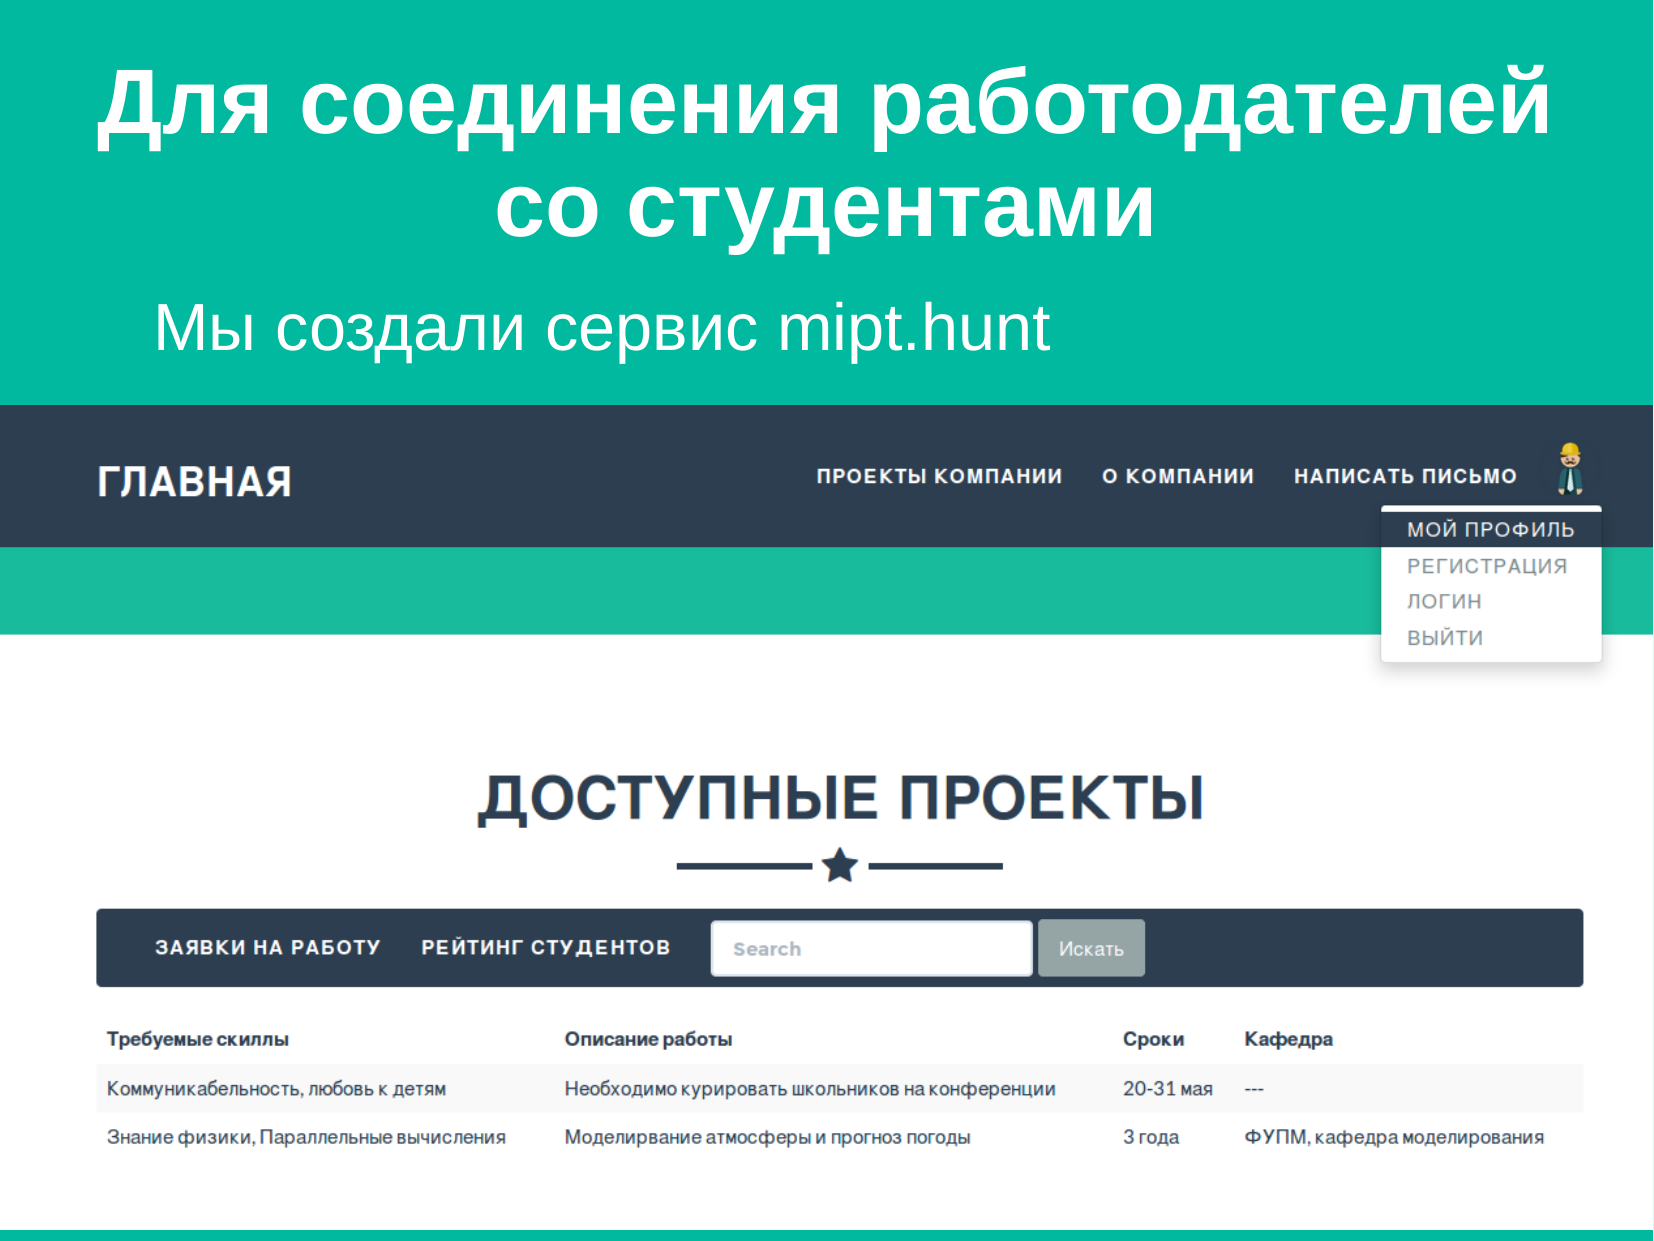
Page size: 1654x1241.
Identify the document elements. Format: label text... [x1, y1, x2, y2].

list Мы создали сервис mipt.hunt [82, 290, 1571, 405]
title Для соединения работодателей со студентами [82, 49, 1571, 257]
picture [0, 0, 1654, 1241]
